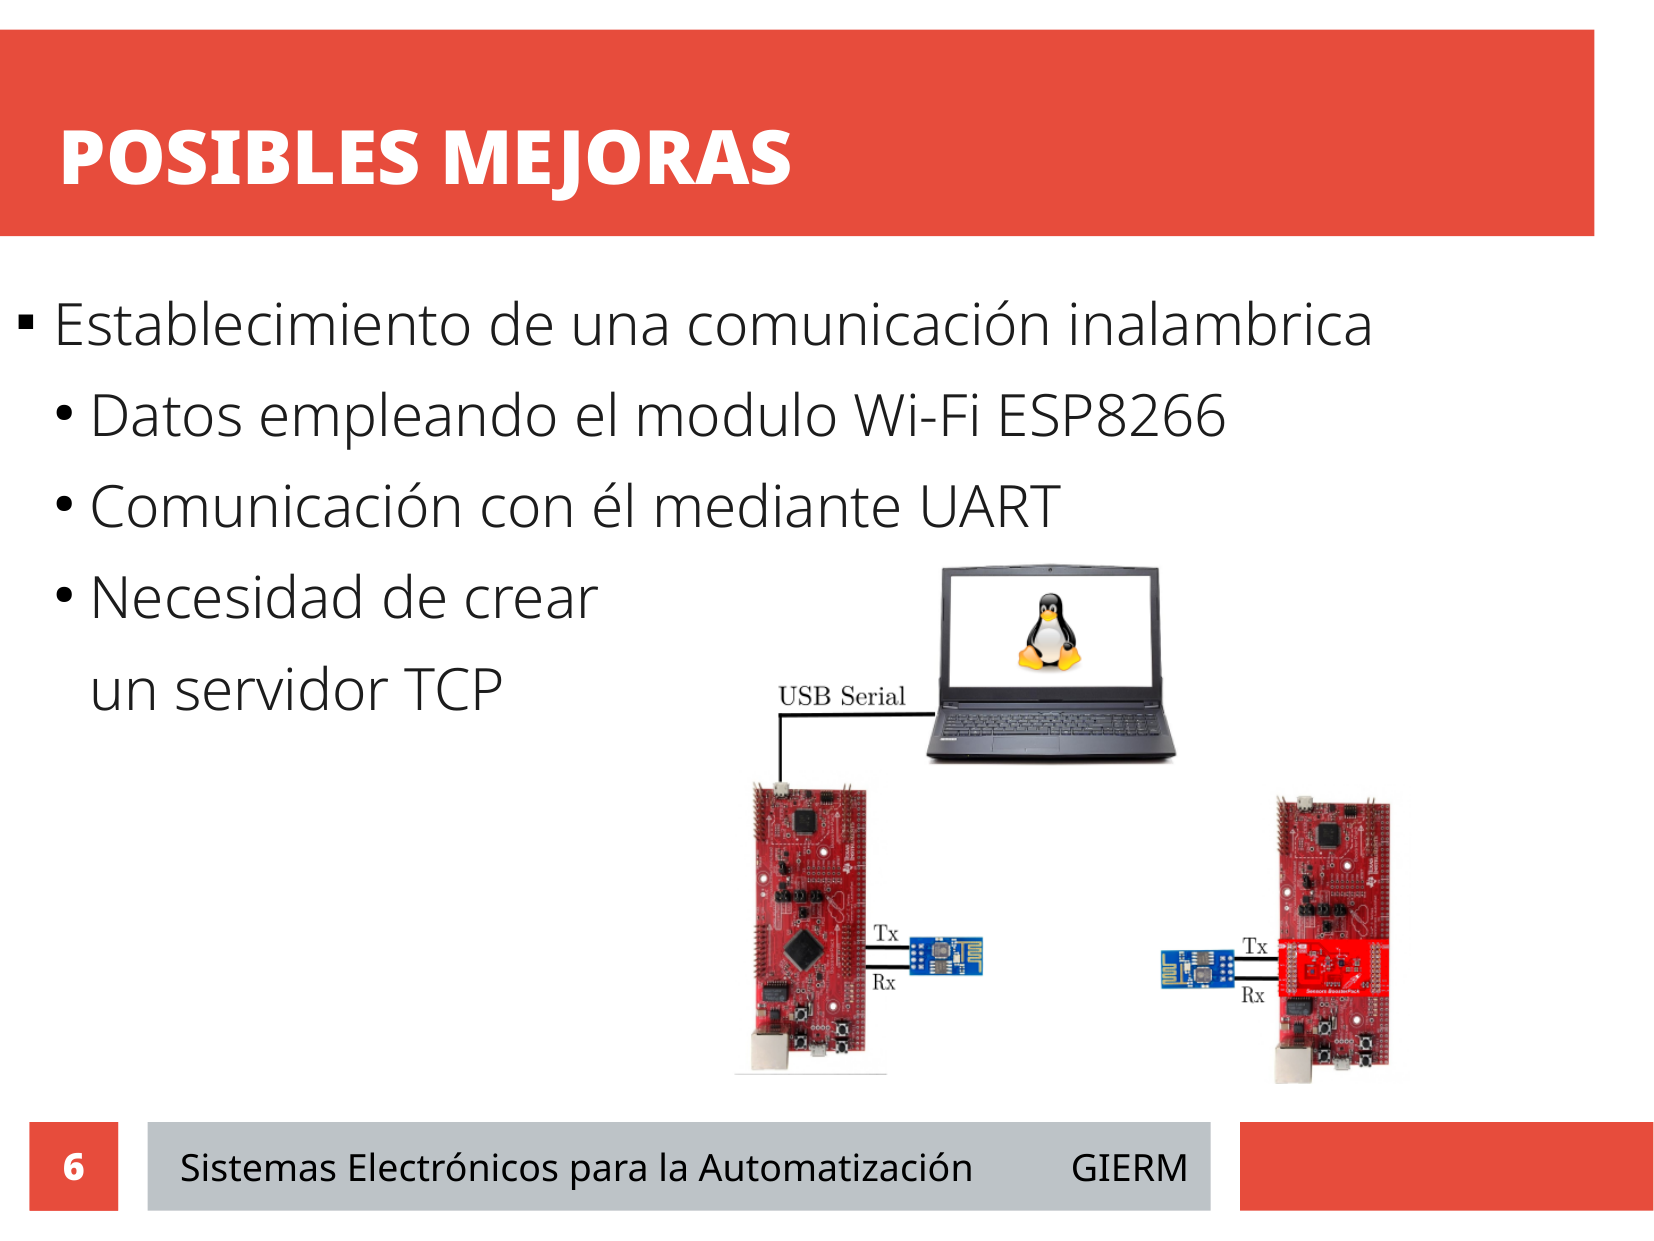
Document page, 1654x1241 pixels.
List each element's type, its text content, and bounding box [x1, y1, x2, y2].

title POSIBLES MEJORAS [59, 59, 1595, 207]
picture [732, 543, 1431, 1084]
text_box Sistemas Electrónicos para la Automatización GIERM [165, 1133, 1203, 1203]
subtitle Establecimiento de una comunicación inalambrica Datos empleando el modulo Wi-Fi ESP8266 Comunicación con él mediante UART Necesidad de crear un servidor TCP [18, 283, 1606, 1093]
